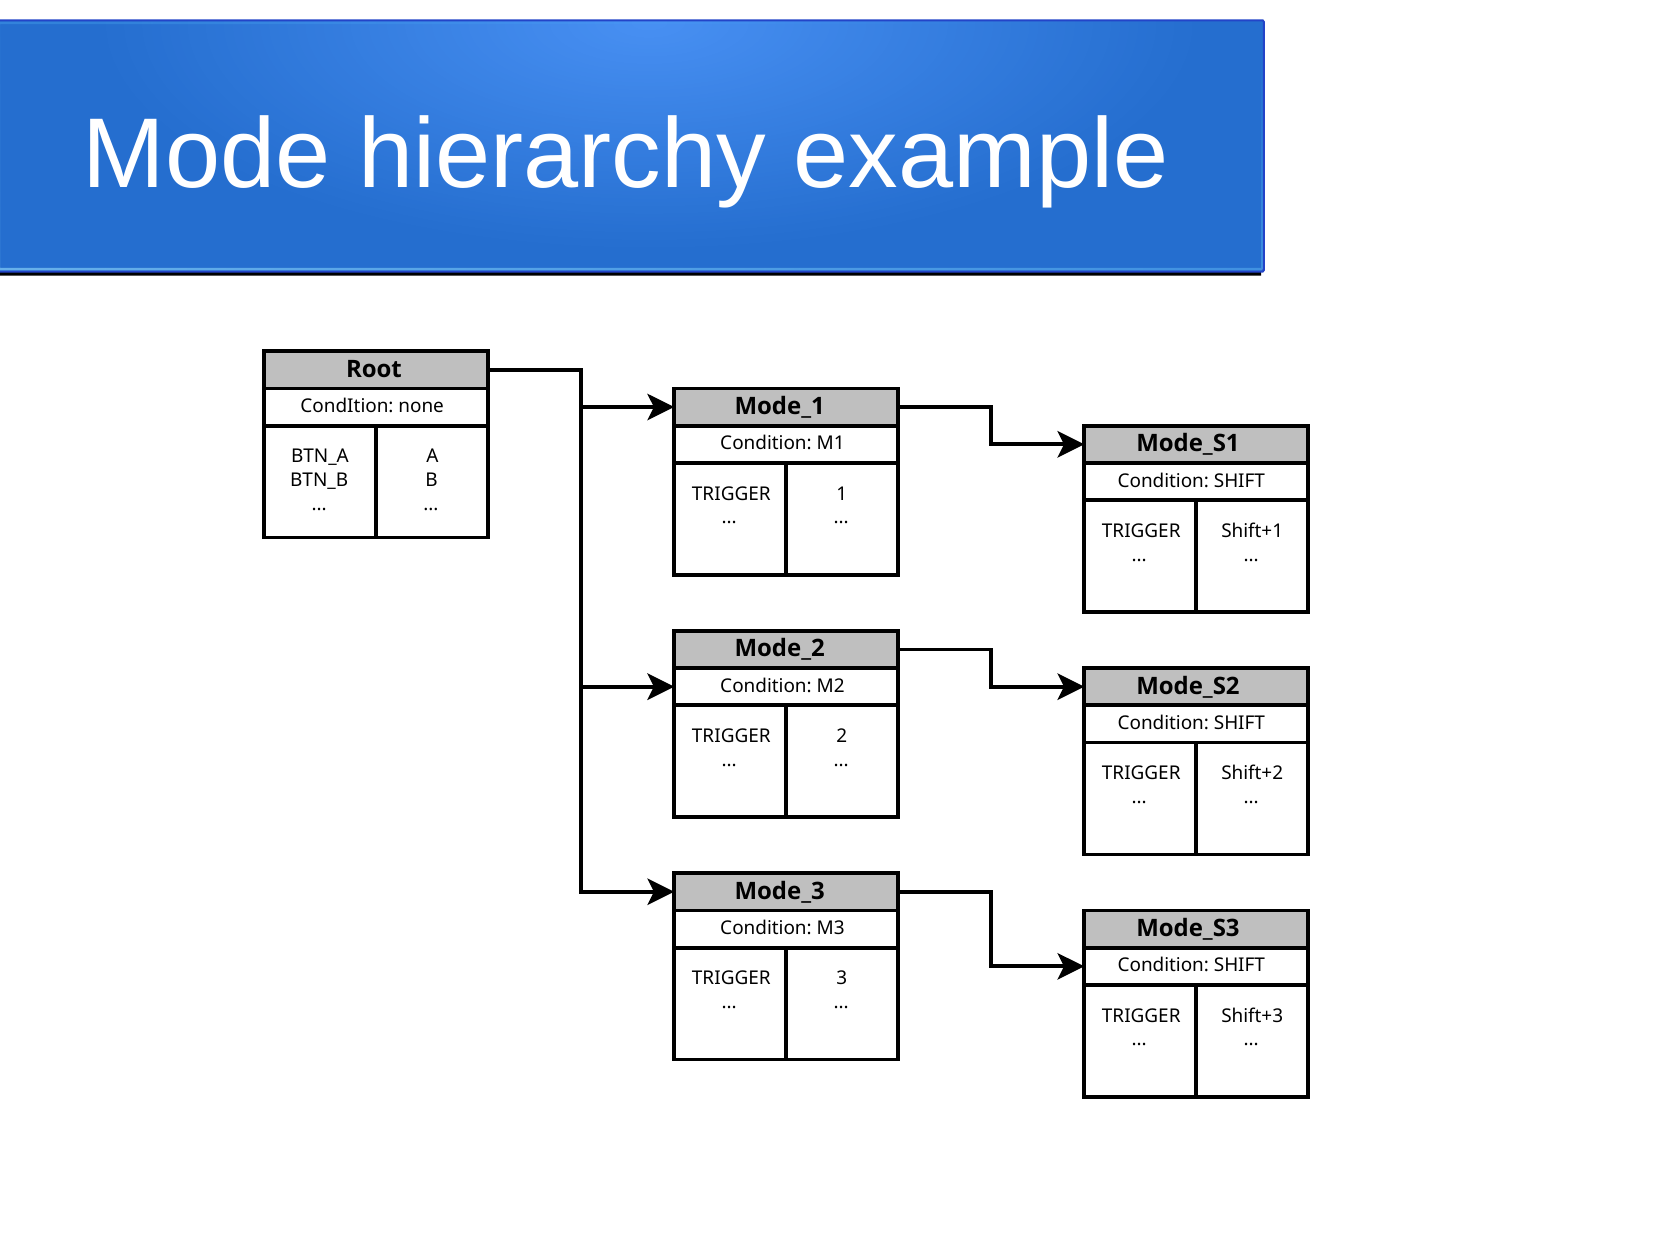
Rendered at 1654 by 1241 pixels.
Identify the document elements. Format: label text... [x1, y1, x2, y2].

title Mode hierarchy example [82, 49, 1250, 257]
picture [259, 342, 1311, 1104]
